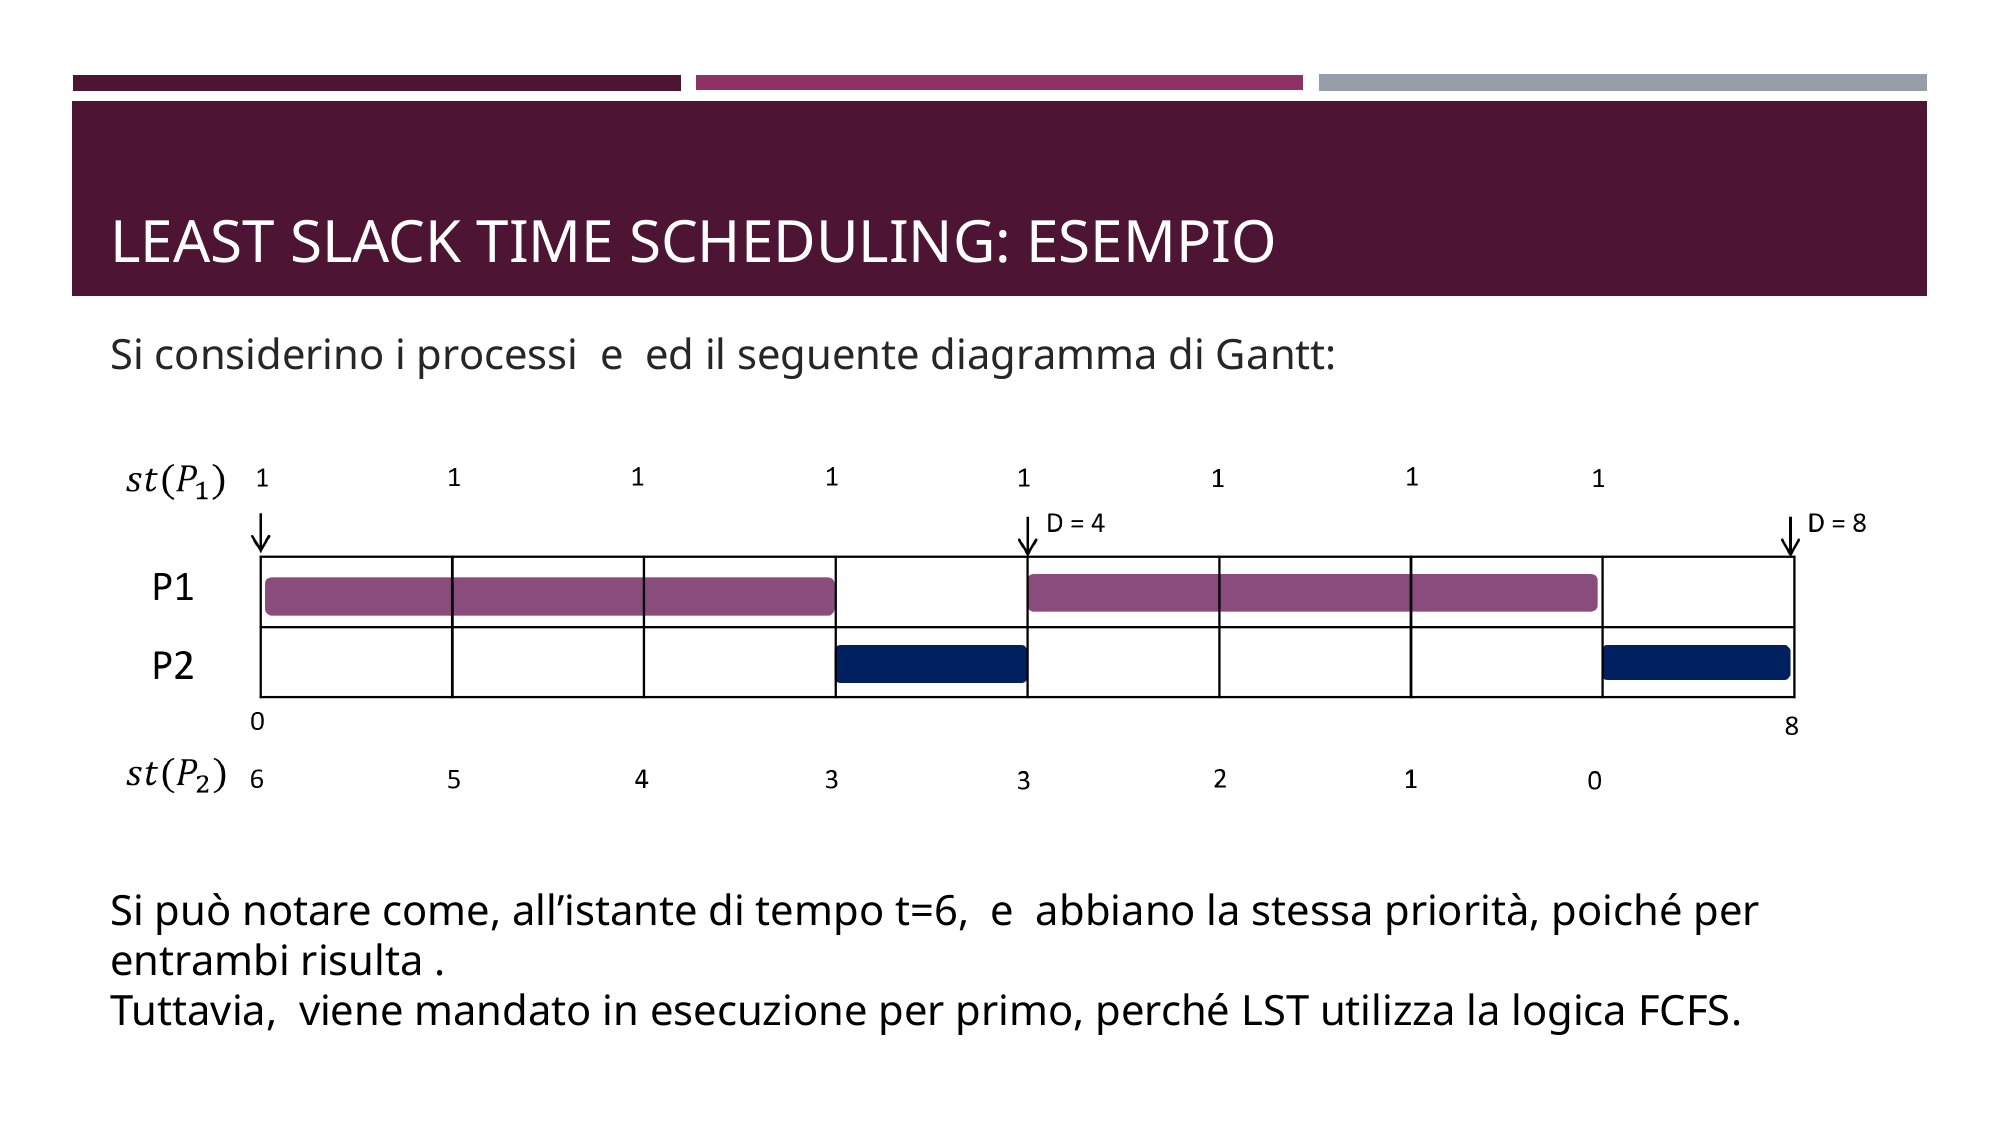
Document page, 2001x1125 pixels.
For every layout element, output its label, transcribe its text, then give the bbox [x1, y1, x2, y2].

text_box Si considerino i processi e ed il seguente diagramma di Gantt: [95, 320, 1905, 387]
picture [108, 446, 1892, 815]
text_box Si può notare come, all’istante di tempo t=6, e abbiano la stessa priorità, poiché per entrambi risulta . Tuttavia, viene mandato in esecuzione per primo, perché LST utilizza la logica FCFS. [95, 876, 1905, 1044]
title Least slack time scheduling: esempio [95, 115, 1905, 282]
